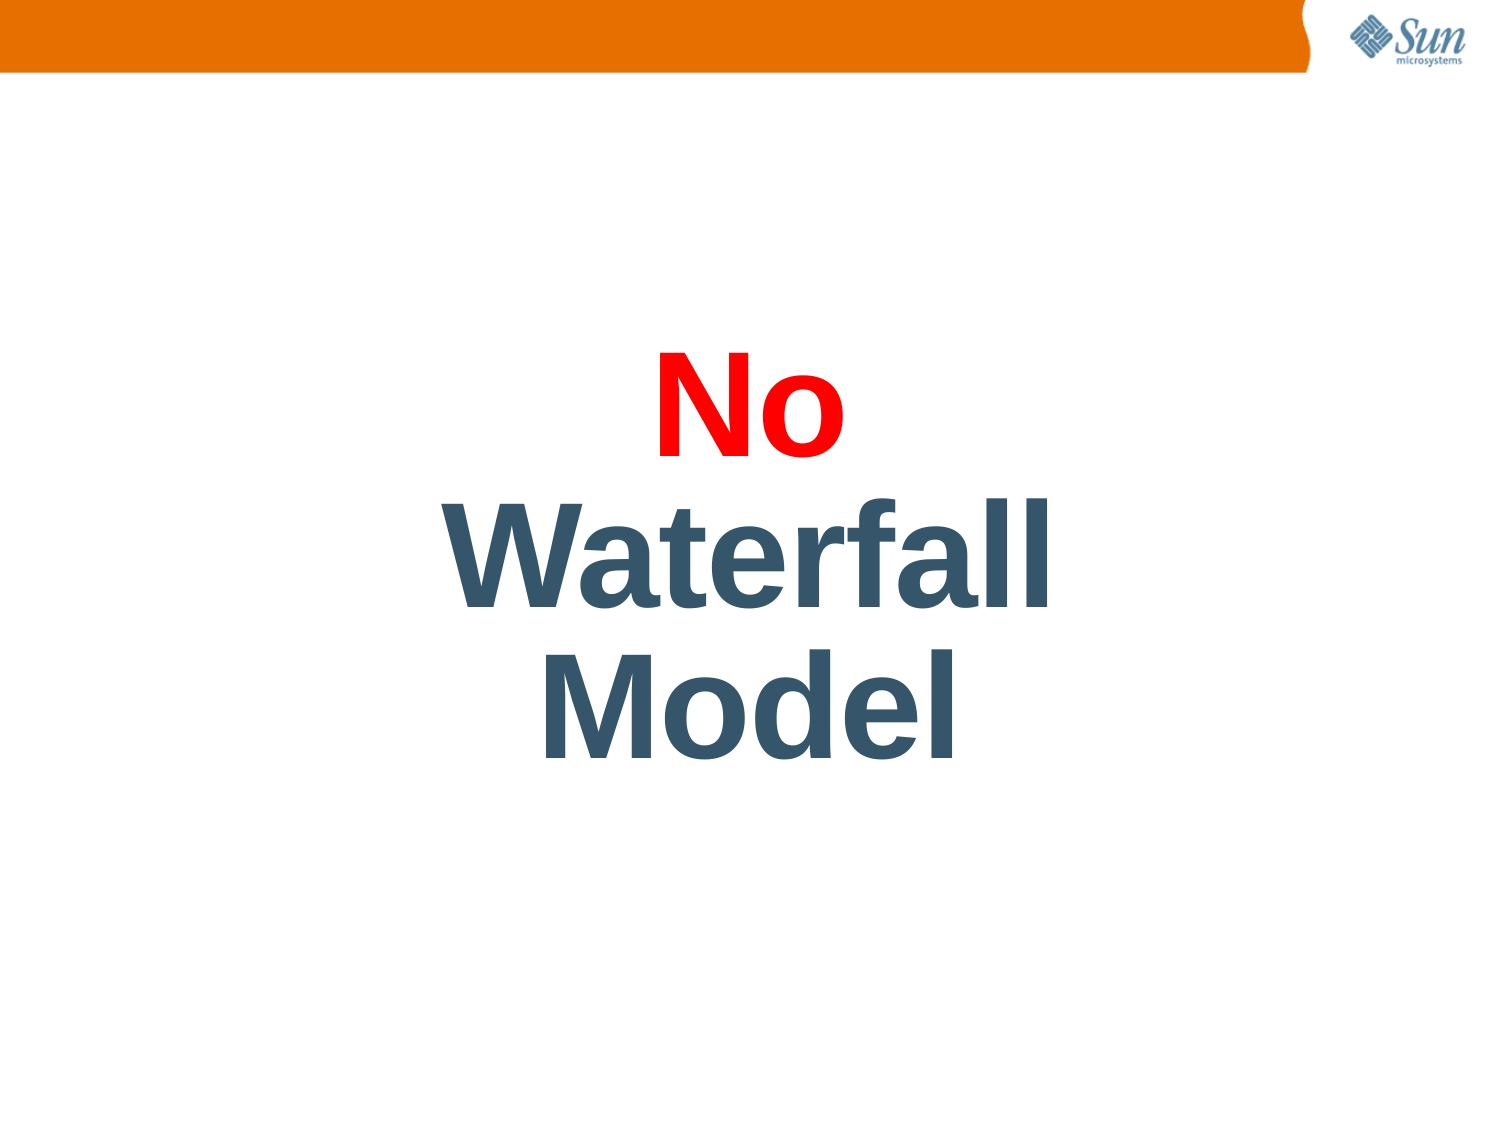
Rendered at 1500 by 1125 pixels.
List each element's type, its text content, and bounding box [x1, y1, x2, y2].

text_box No Waterfall Model [0, 0, 1500, 1125]
